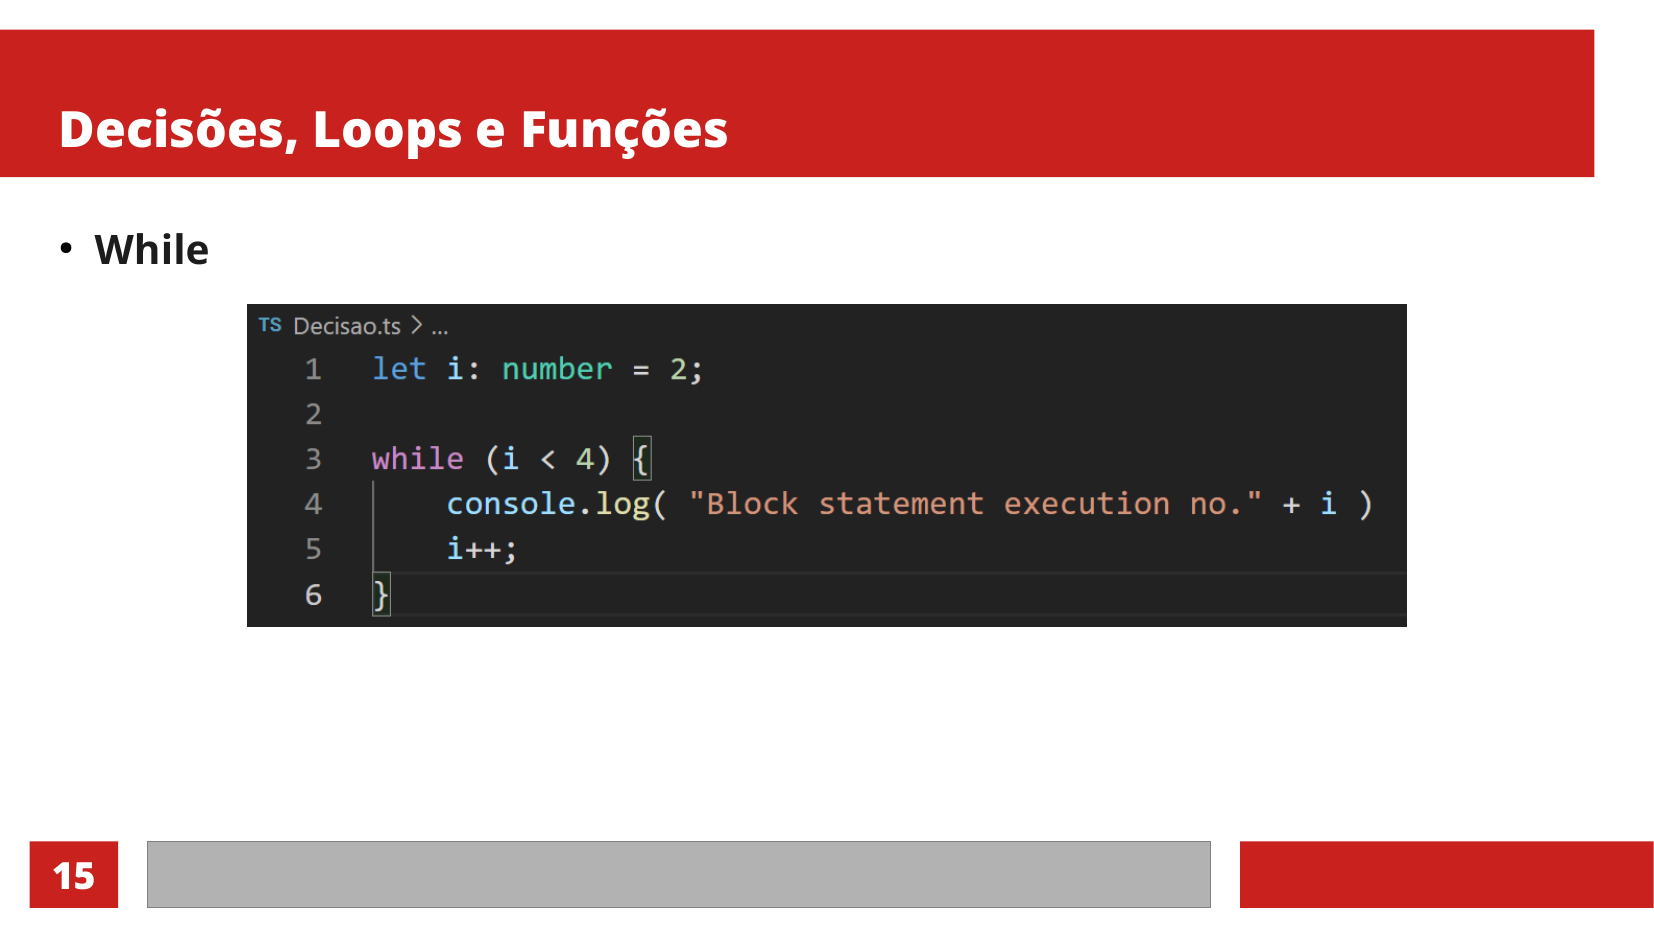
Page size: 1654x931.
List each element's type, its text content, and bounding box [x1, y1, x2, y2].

picture [247, 304, 1407, 627]
list While [59, 221, 1565, 798]
title Decisões, Loops e Funções [59, 44, 1595, 163]
